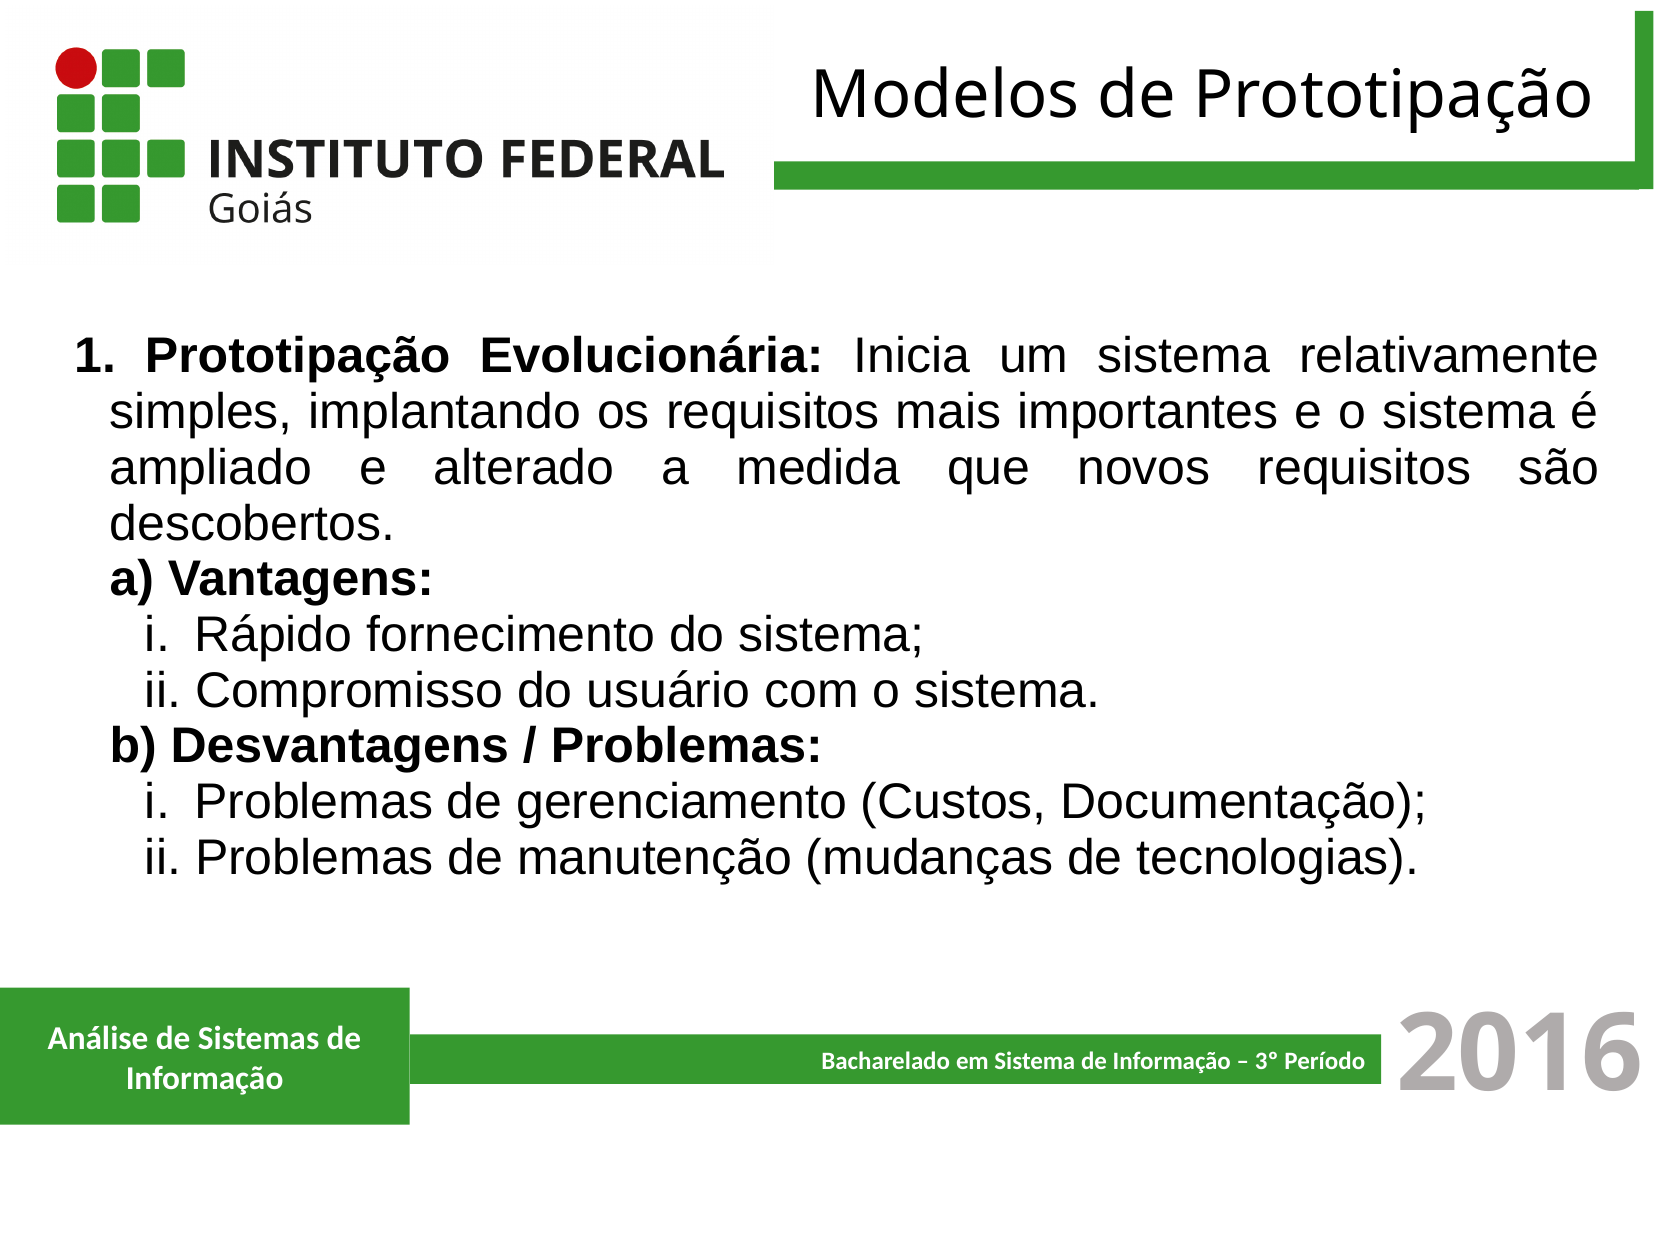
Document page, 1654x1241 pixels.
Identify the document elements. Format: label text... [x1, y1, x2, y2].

text_box Prototipação Evolucionária: Inicia um sistema relativamente simples, implantando os requisitos mais importantes e o sistema é ampliado e alterado a medida que novos requisitos são descobertos. Vantagens: Rápido fornecimento do sistema; Compromisso do usuário com o sistema. Desvantagens / Problemas: Problemas de gerenciamento (Custos, Documentação); Problemas de manutenção (mudanças de tecnologias). [59, 264, 1615, 940]
text_box Análise de Sistemas de Informação [0, 987, 410, 1125]
text_box [774, 10, 1654, 190]
text_box Modelos de Prototipação [860, 42, 1610, 138]
text_box 2016 [1381, 975, 1648, 1125]
picture [5, 5, 774, 265]
text_box Bacharelado em Sistema de Informação – 3º Período [410, 1034, 1382, 1084]
